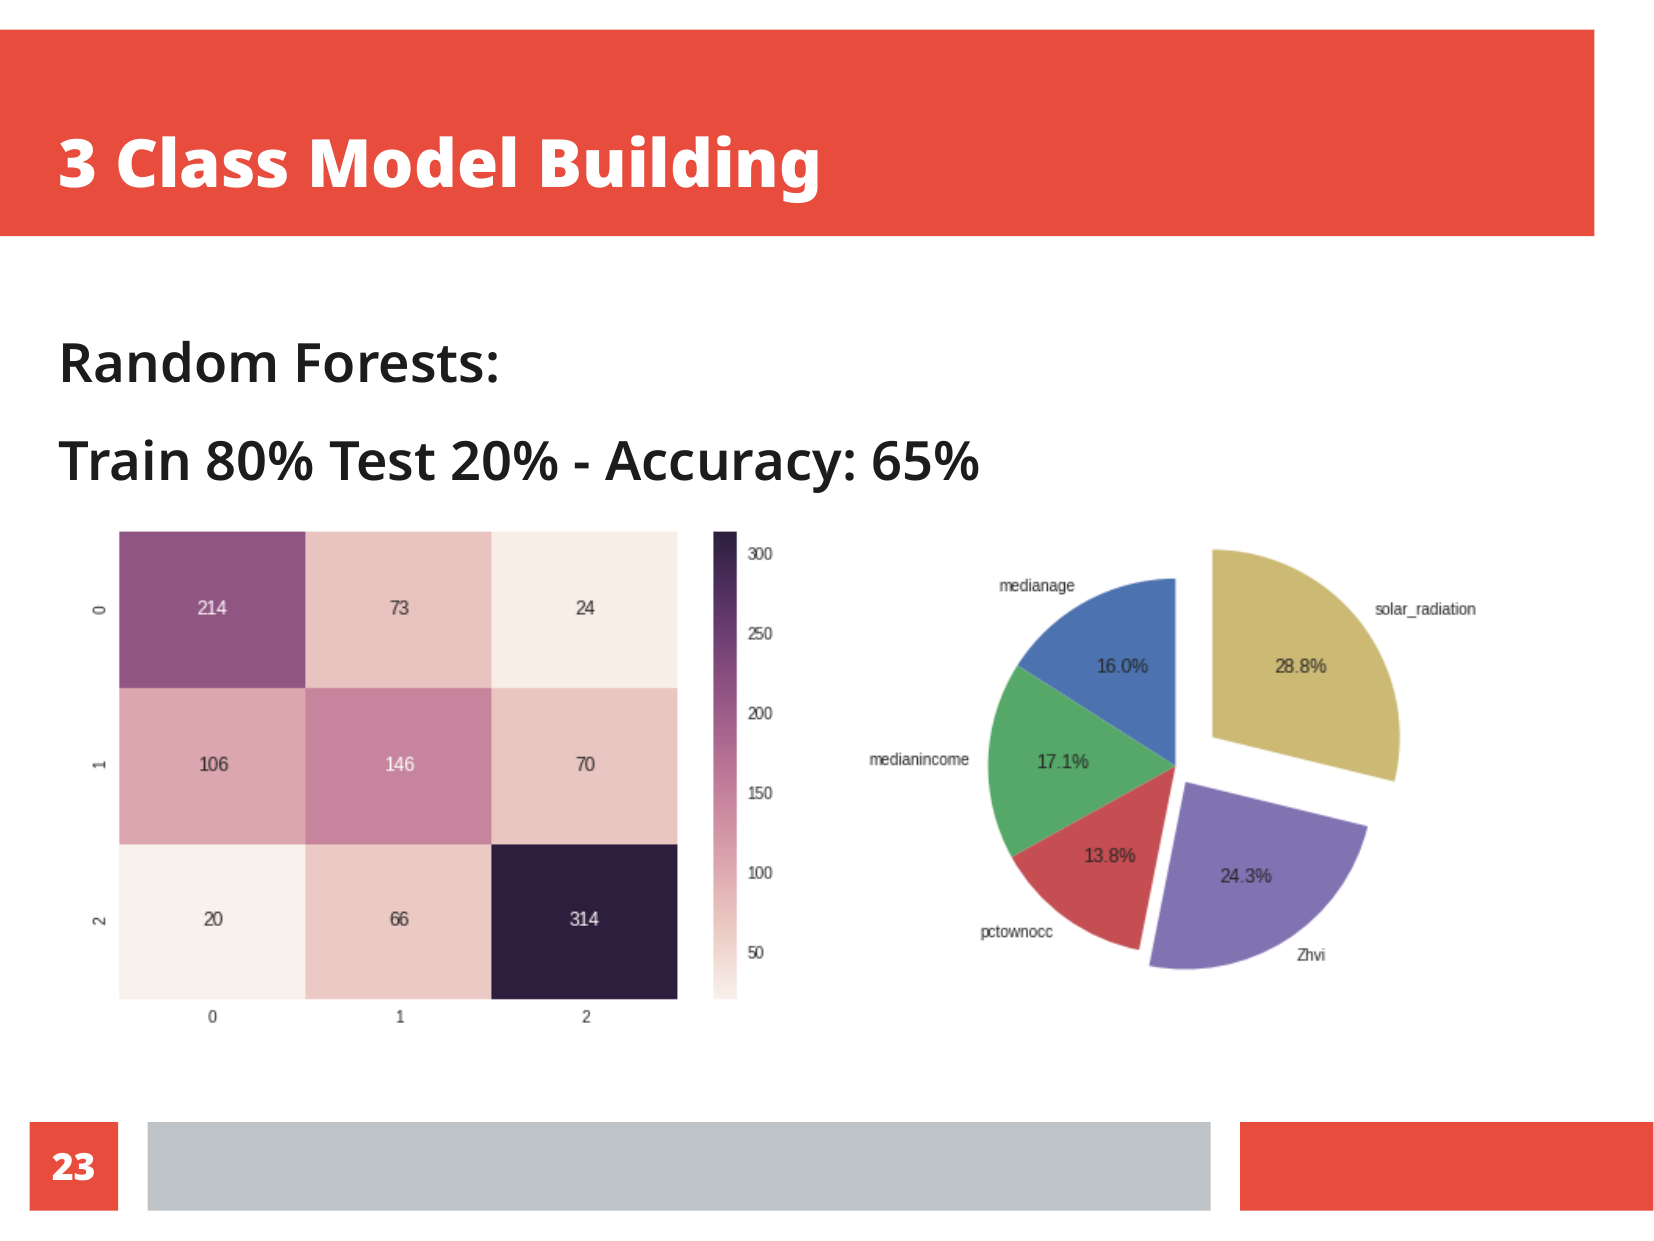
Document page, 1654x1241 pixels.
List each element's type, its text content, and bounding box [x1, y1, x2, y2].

list Random Forests: Train 80% Test 20% - Accuracy: 65% [59, 324, 1565, 1093]
title 3 Class Model Building [59, 59, 1595, 207]
picture [82, 521, 784, 1037]
picture [834, 518, 1554, 1008]
